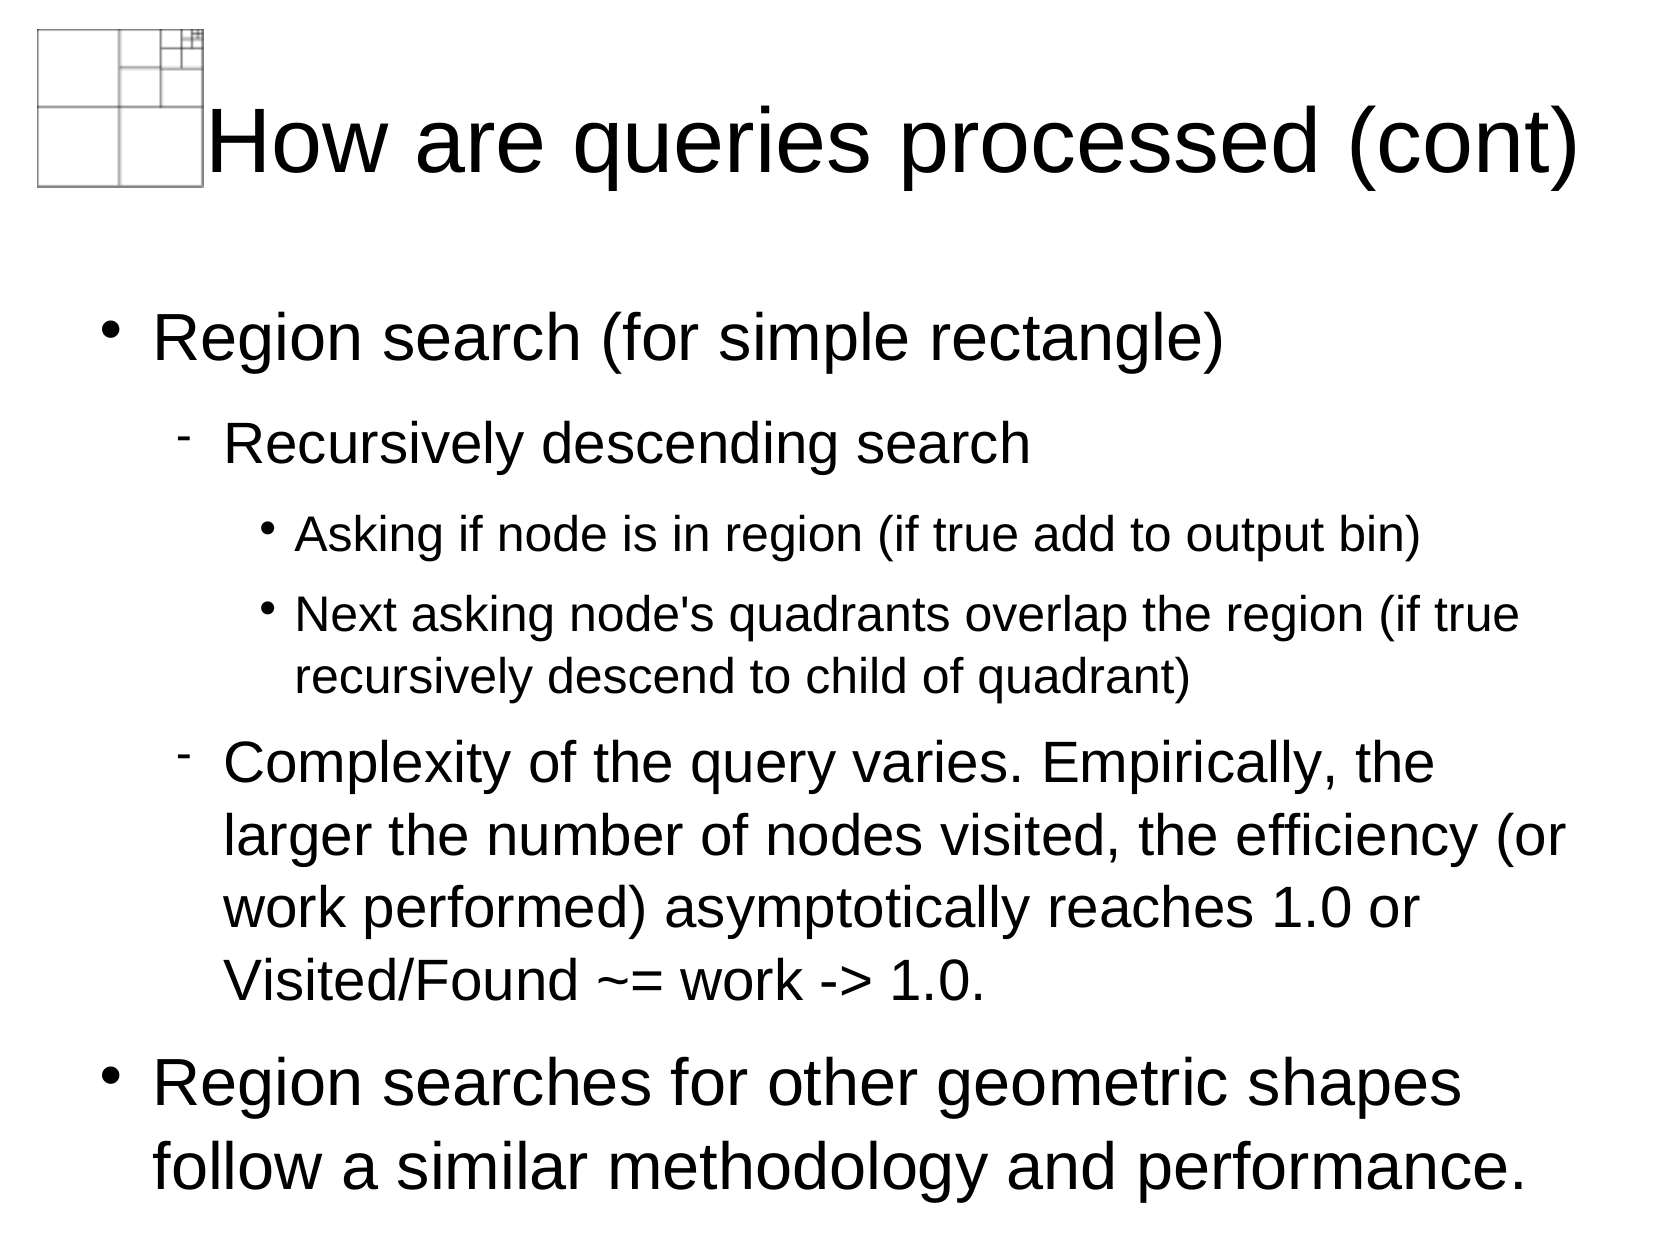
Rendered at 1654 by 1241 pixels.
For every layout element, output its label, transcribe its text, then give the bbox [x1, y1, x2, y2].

list Region search (for simple rectangle)‏ Recursively descending search Asking if node is in region (if true add to output bin)‏ Next asking node's quadrants overlap the region (if true recursively descend to child of quadrant)‏ Complexity of the query varies. Empirically, the larger the number of nodes visited, the efficiency (or work performed) asymptotically reaches 1.0 or Visited/Found ~= work -> 1.0. Region searches for other geometric shapes follow a similar methodology and performance. [82, 290, 1571, 1204]
picture [37, 29, 204, 188]
title How are queries processed (cont)‏ [149, 37, 1638, 230]
